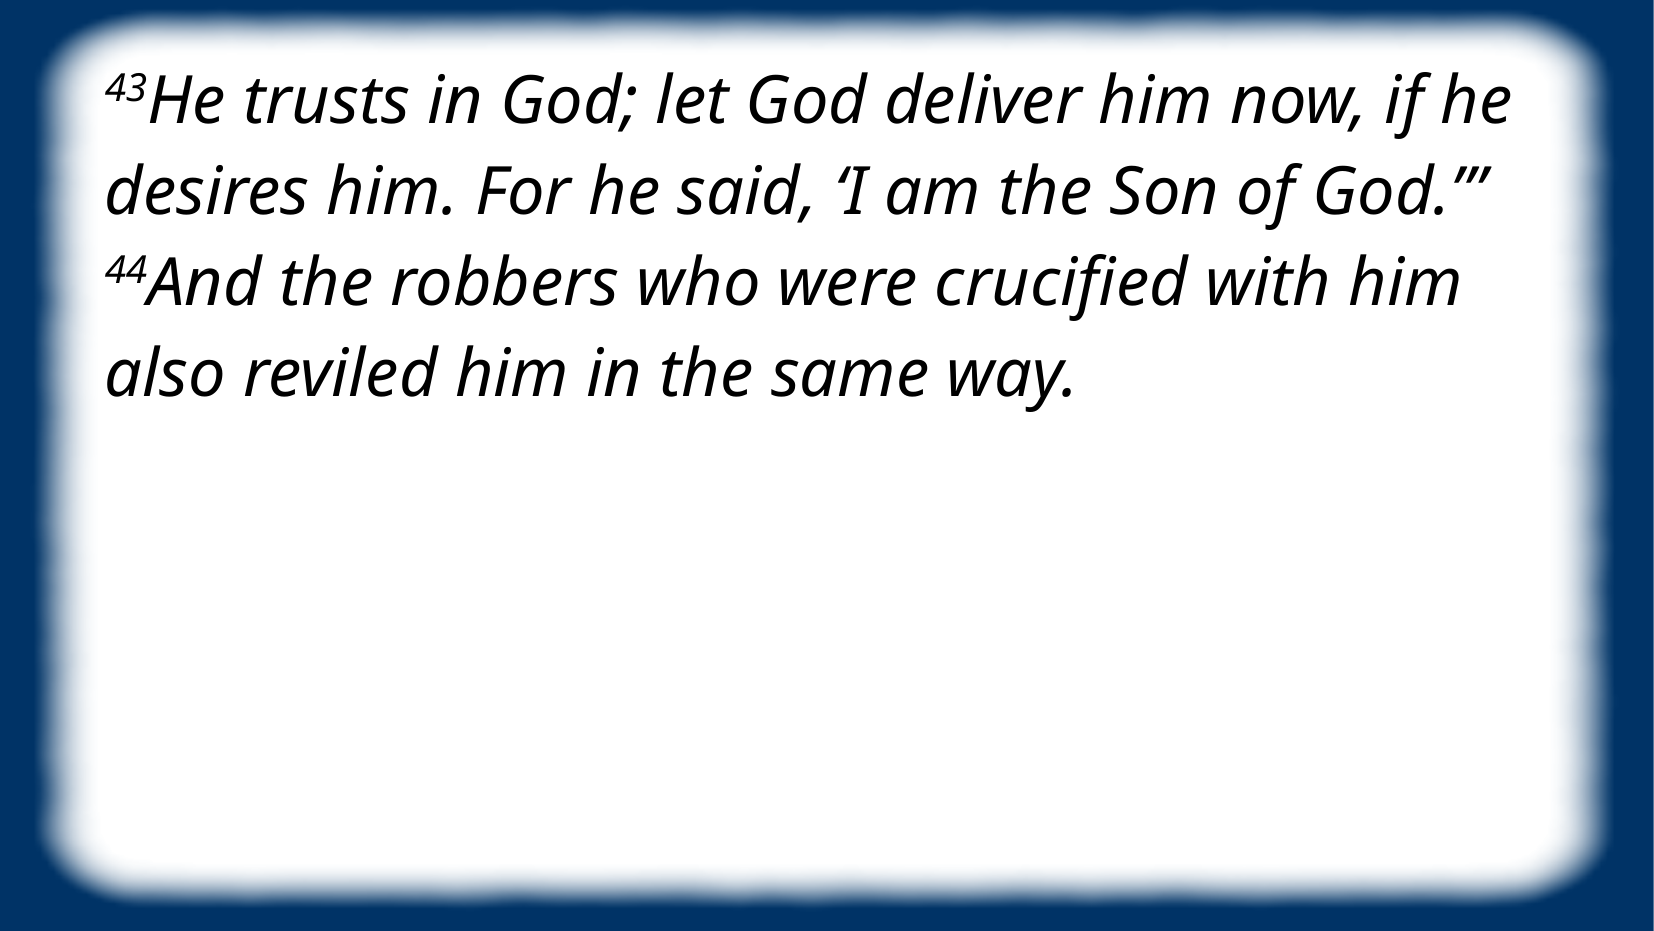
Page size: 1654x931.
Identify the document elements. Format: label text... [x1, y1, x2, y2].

picture [0, 0, 1654, 931]
text_box 43He trusts in God; let God deliver him now, if he desires him. For he said, ‘I am the Son of God.’” 44And the robbers who were crucified with him also reviled him in the same way. [90, 45, 1546, 415]
